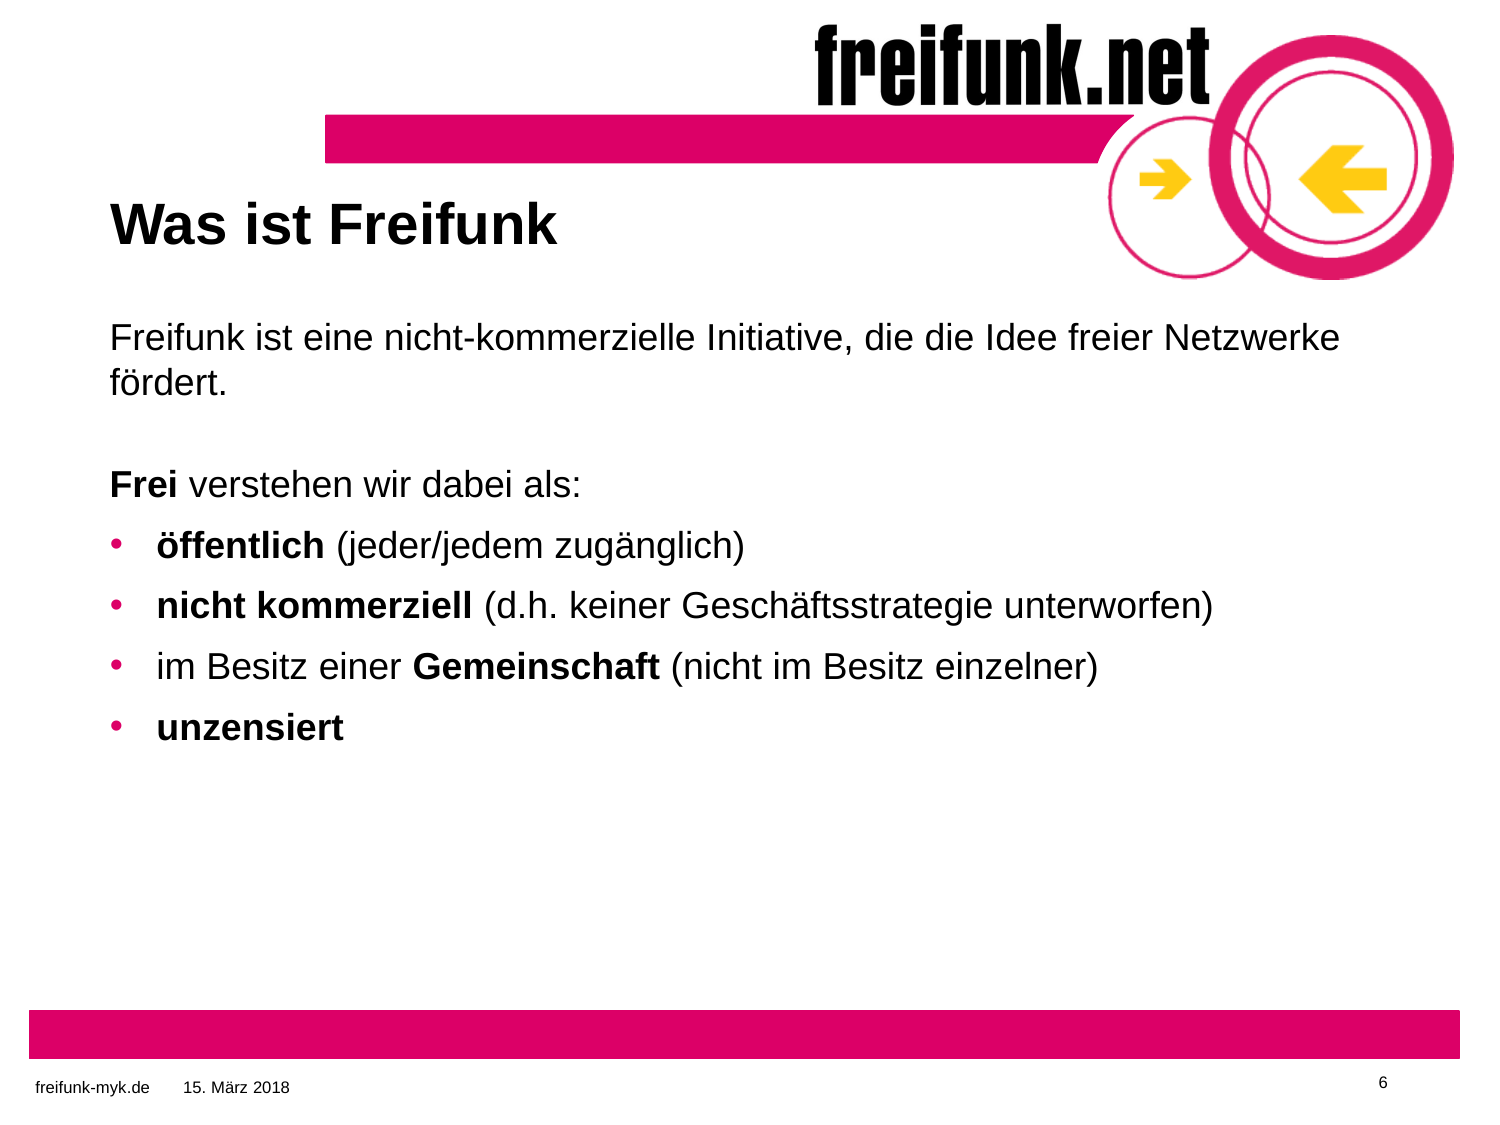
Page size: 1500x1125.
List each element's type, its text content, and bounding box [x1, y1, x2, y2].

list Freifunk ist eine nicht-kommerzielle Initiative, die die Idee freier Netzwerke fördert. Frei verstehen wir dabei als: öffentlich (jeder/jedem zugänglich) nicht kommerziell (d.h. keiner Geschäftsstrategie unterworfen) im Besitz einer Gemeinschaft (nicht im Besitz einzelner) unzensiert [109, 312, 1391, 1000]
picture [816, 24, 1454, 280]
title Was ist Freifunk [110, 160, 1093, 282]
